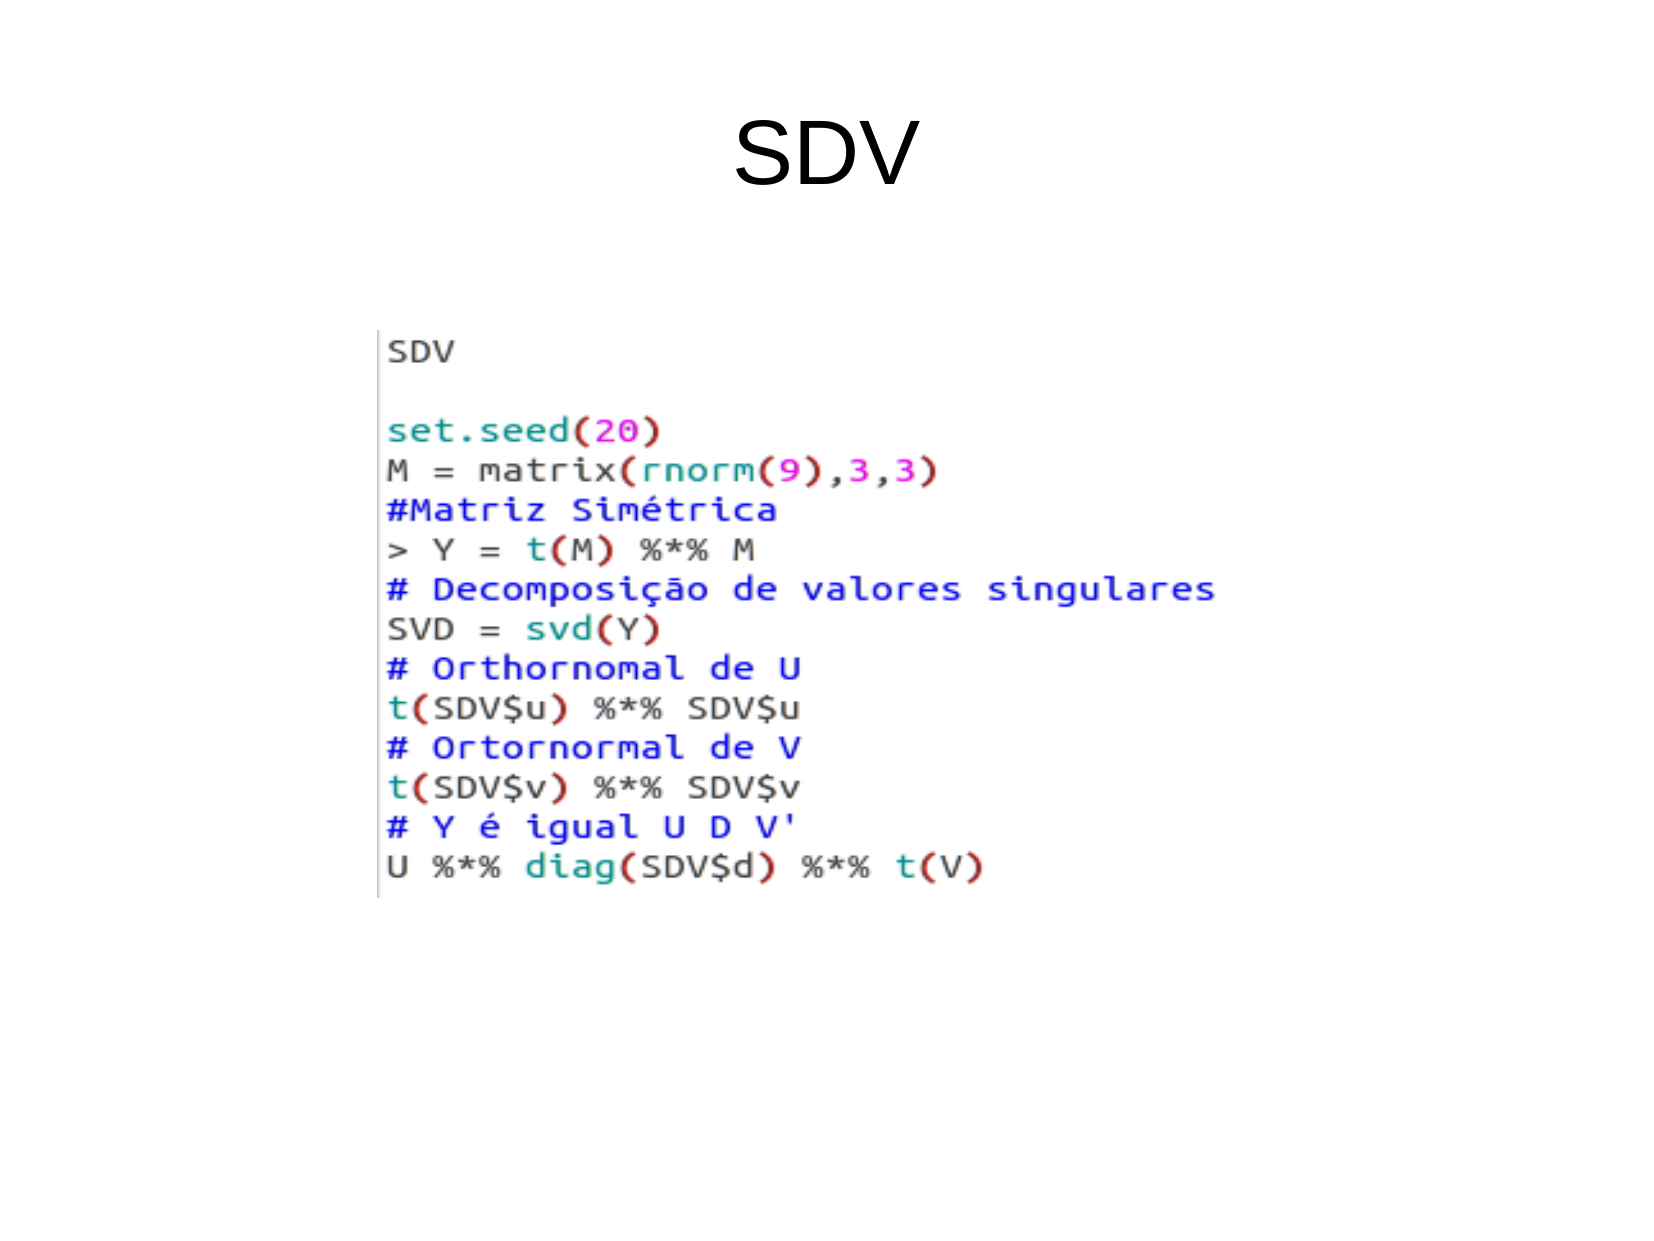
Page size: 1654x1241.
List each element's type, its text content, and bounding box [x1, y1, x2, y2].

title SDV [82, 49, 1571, 257]
picture [377, 330, 1241, 898]
